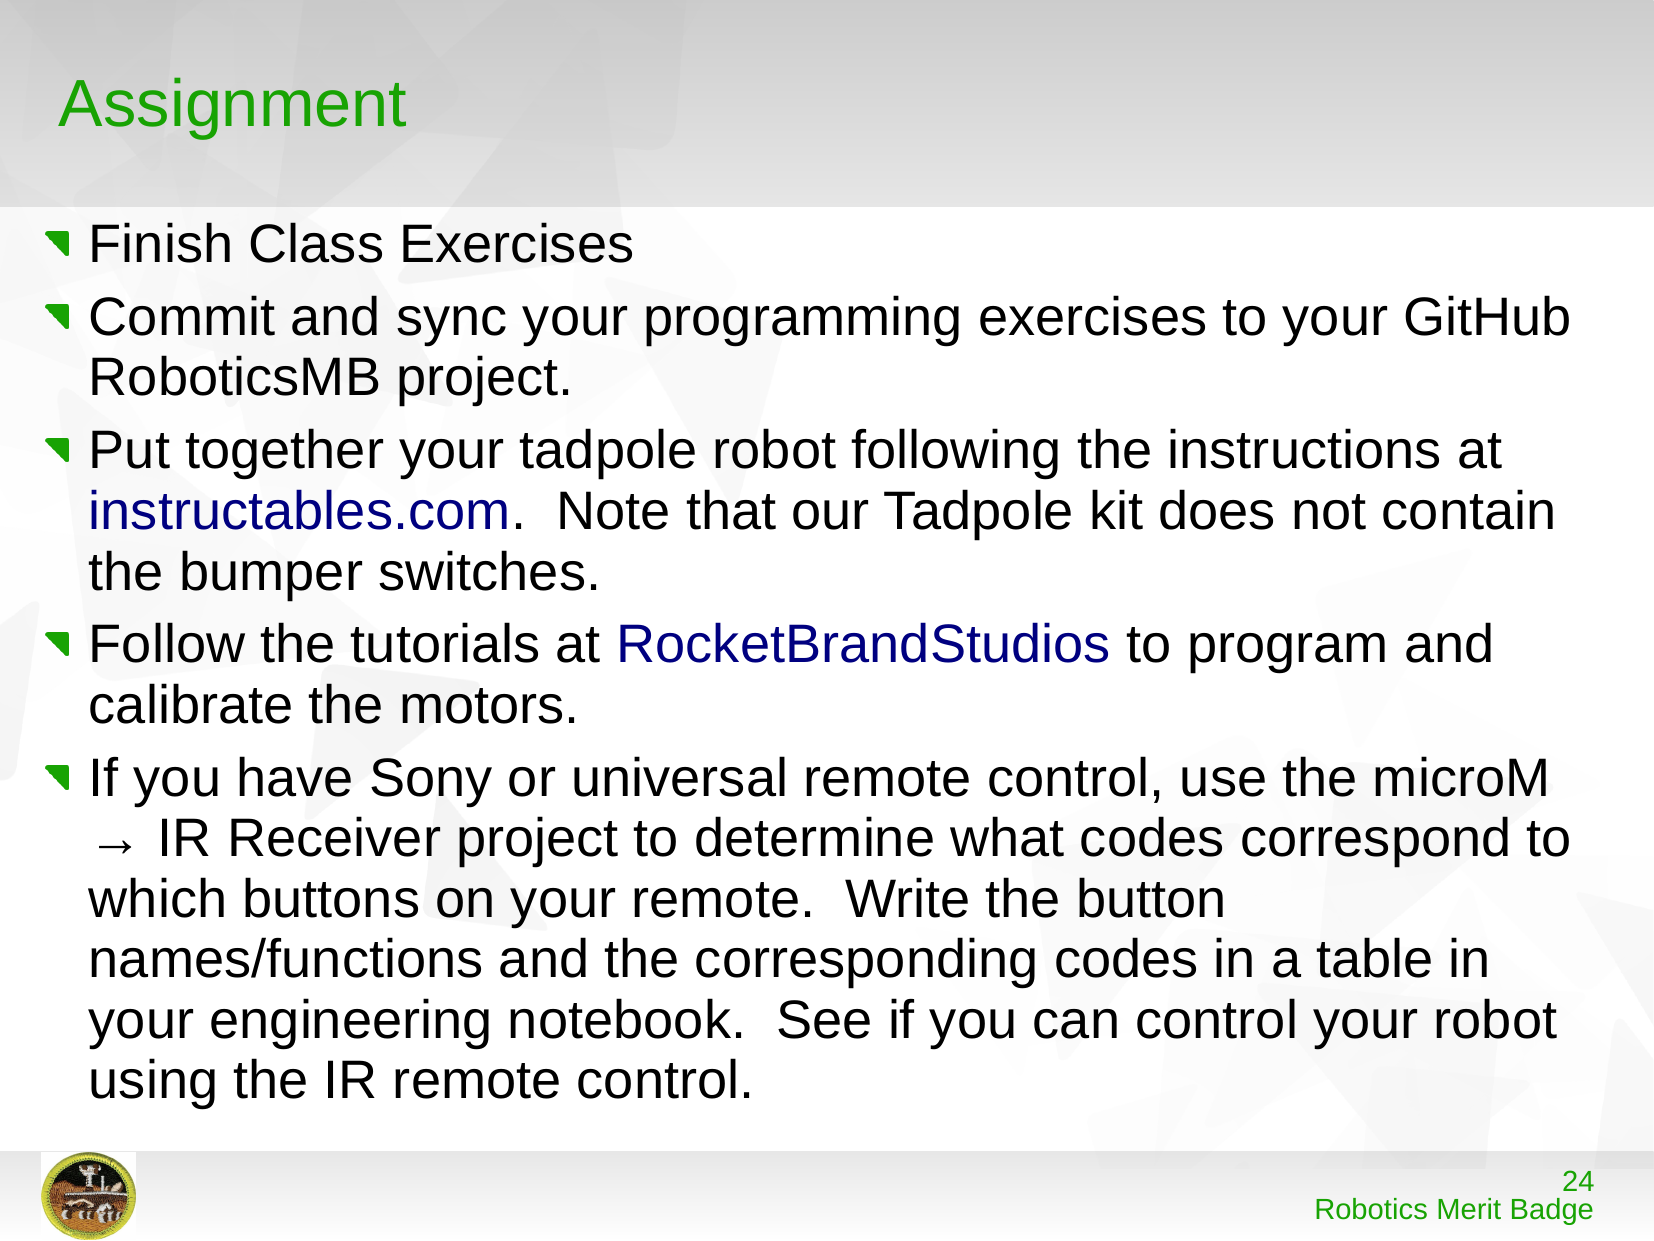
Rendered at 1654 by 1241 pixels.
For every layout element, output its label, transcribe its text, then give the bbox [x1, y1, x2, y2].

list Finish Class Exercises Commit and sync your programming exercises to your GitHub RoboticsMB project. Put together your tadpole robot following the instructions at instructables.com. Note that our Tadpole kit does not contain the bumper switches. Follow the tutorials at RocketBrandStudios to program and calibrate the motors. If you have Sony or universal remote control, use the microM → IR Receiver project to determine what codes correspond to which buttons on your remote. Write the button names/functions and the corresponding codes in a table in your engineering notebook. See if you can control your robot using the IR remote control. [45, 213, 1581, 1111]
picture [41, 1152, 136, 1240]
picture [0, 0, 783, 931]
title Assignment [59, 29, 1595, 178]
picture [915, 548, 1654, 1169]
